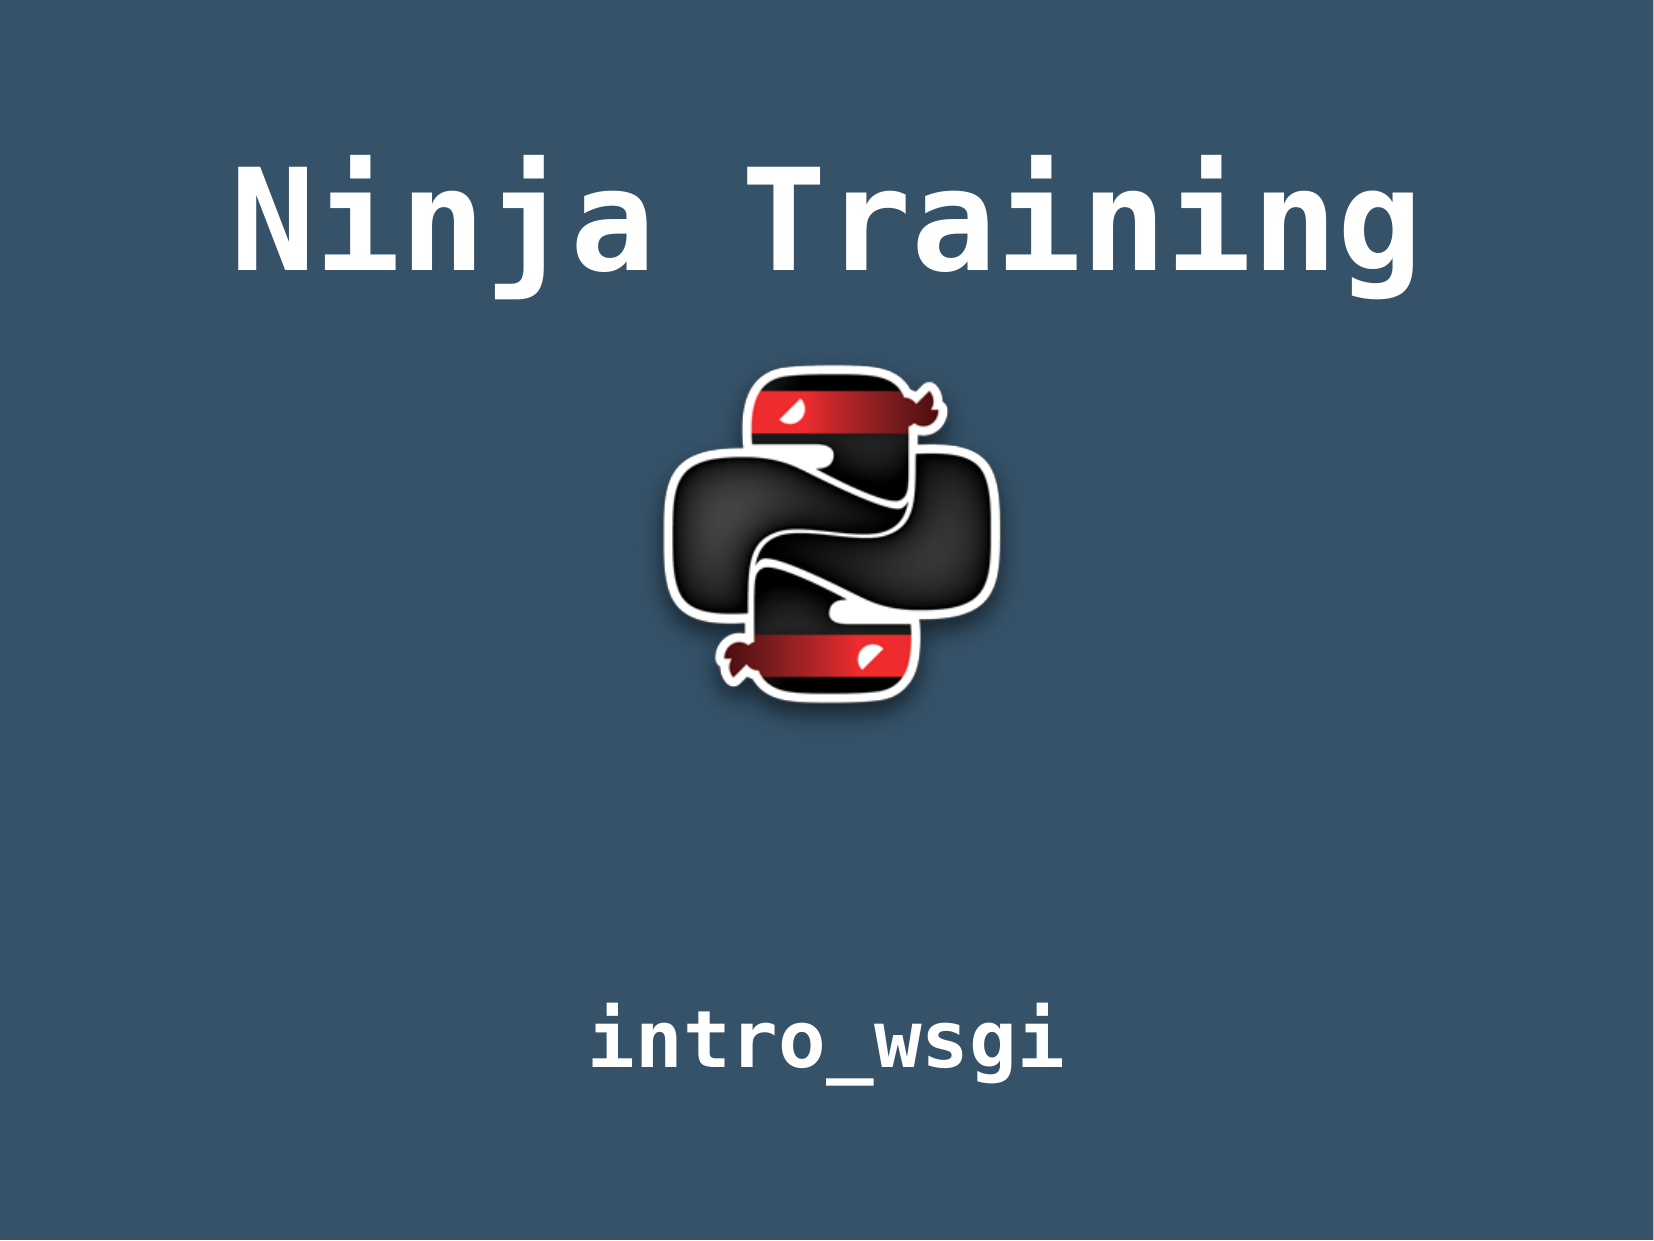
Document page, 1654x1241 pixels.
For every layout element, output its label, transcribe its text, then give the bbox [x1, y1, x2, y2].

subtitle Ninja Training intro_wsgi [82, 9, 1571, 1216]
picture [632, 346, 1032, 747]
